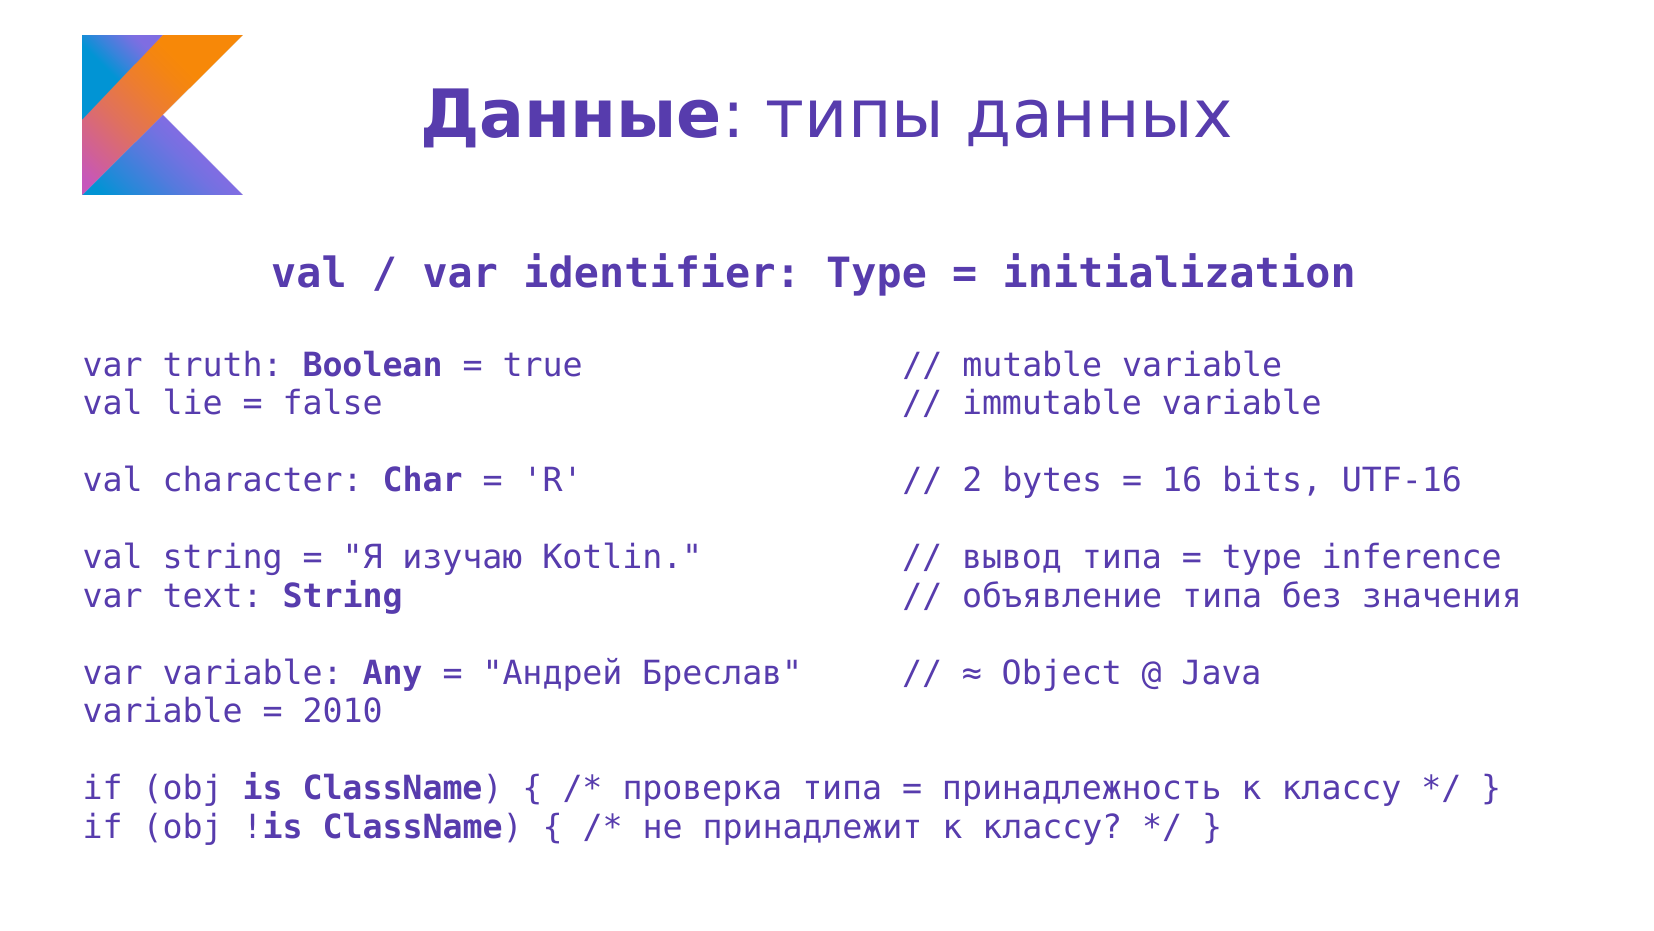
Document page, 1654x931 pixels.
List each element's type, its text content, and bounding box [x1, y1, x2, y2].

picture [82, 35, 243, 195]
subtitle val / var identifier: Type = initialization var truth: Boolean = true // mutable variable val lie = false // immutable variable val character: Char = 'R' // 2 bytes = 16 bits, UTF-16 val string = "Я изучаю Kotlin." // вывод типа = type inference var text: String // объявление типа без значения var variable: Any = "Андрей Бреслав" // ≈ Object @ Java variable = 2010 if (obj is ClassName) { /* проверка типа = принадлежность к классу */ } if (obj !is ClassName) { /* не принадлежит к классу? */ } [82, 248, 1571, 847]
title Данные: типы данных [243, 37, 1571, 193]
